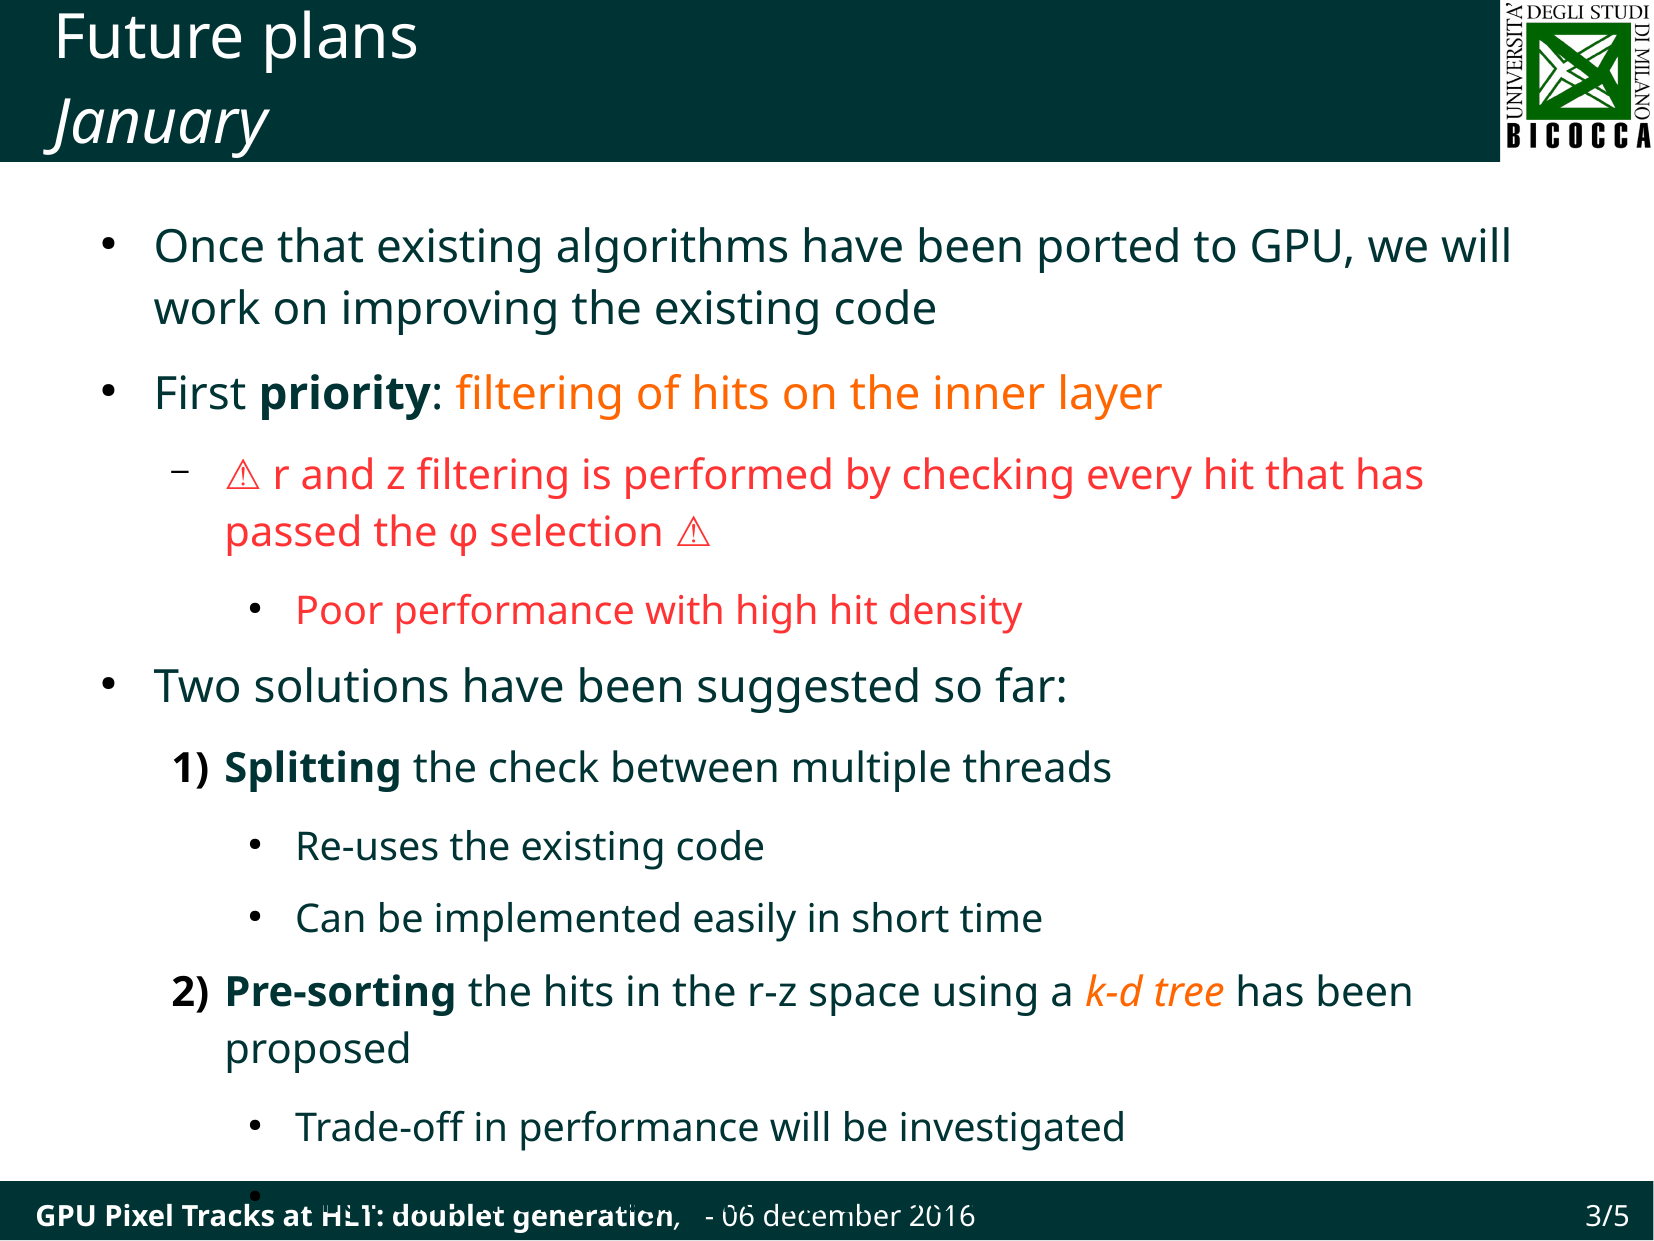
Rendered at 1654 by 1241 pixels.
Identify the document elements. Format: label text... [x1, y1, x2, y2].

title Future plans January [0, 0, 1501, 154]
picture [1502, 0, 1654, 152]
list Once that existing algorithms have been ported to GPU, we will work on improving the existing code First priority: filtering of hits on the inner layer ⚠ r and z filtering is performed by checking every hit that has passed the φ selection ⚠ Poor performance with high hit density Two solutions have been suggested so far: Splitting the check between multiple threads Re-uses the existing code Can be implemented easily in short time Pre-sorting the hits in the r-z space using a k-d tree has been proposed Trade-off in performance will be investigated Might be vital in high pile-up environment [82, 213, 1571, 1134]
